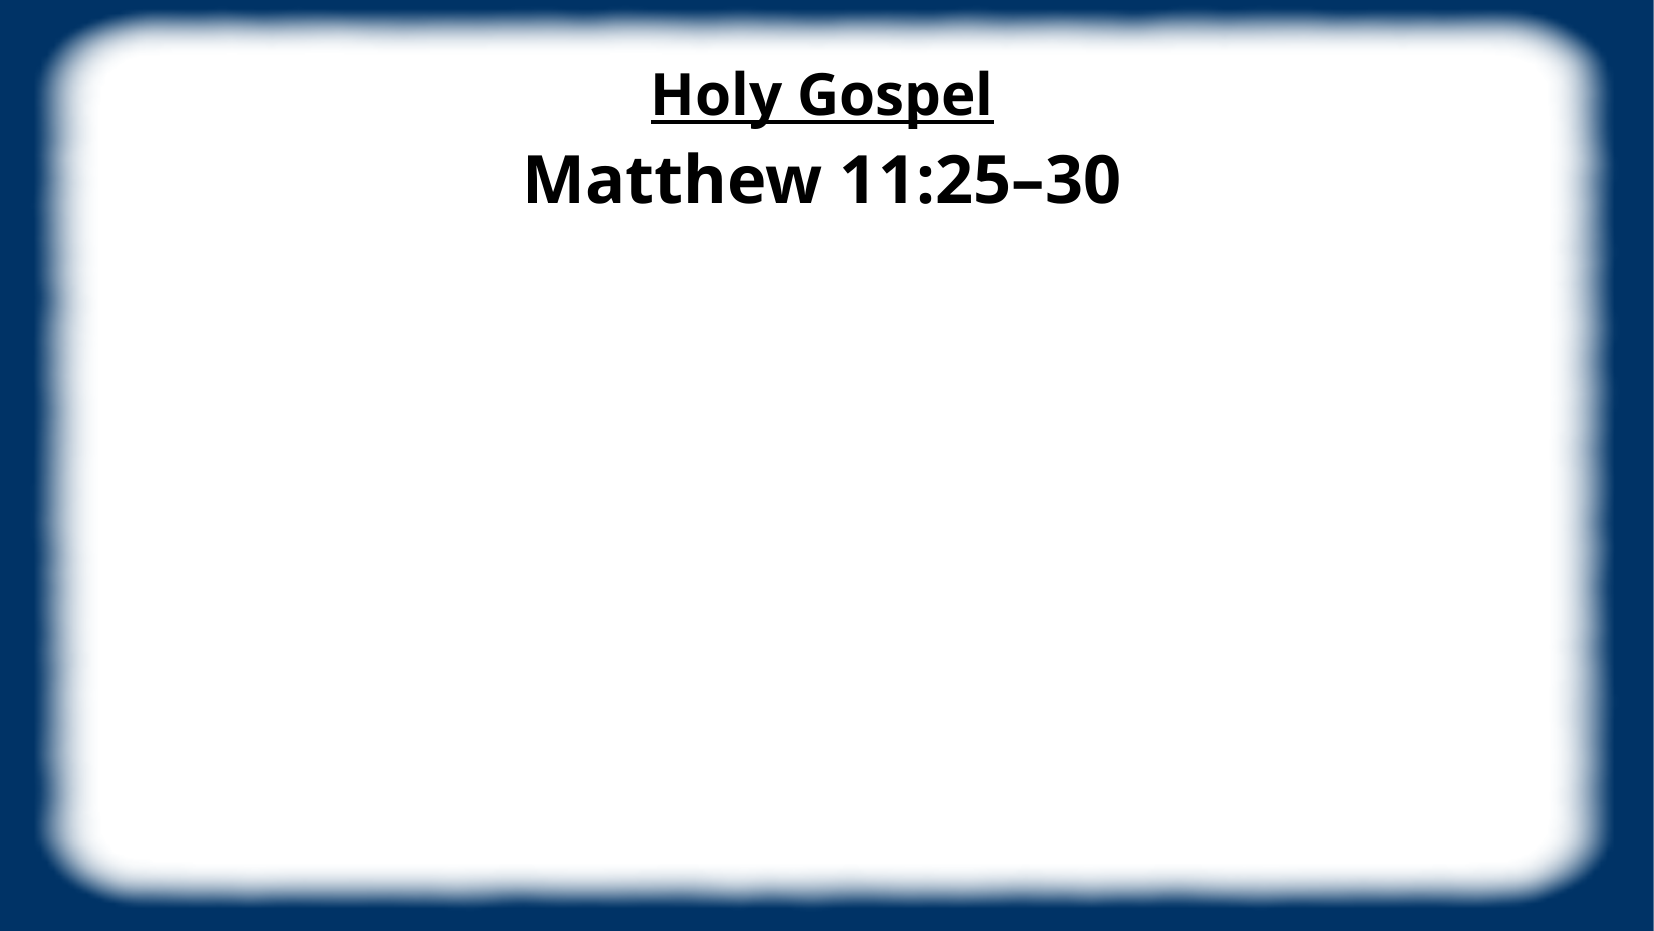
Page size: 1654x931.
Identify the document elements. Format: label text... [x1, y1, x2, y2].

text_box Holy Gospel Matthew 11:25–30 [102, 45, 1543, 276]
picture [0, 0, 1654, 931]
